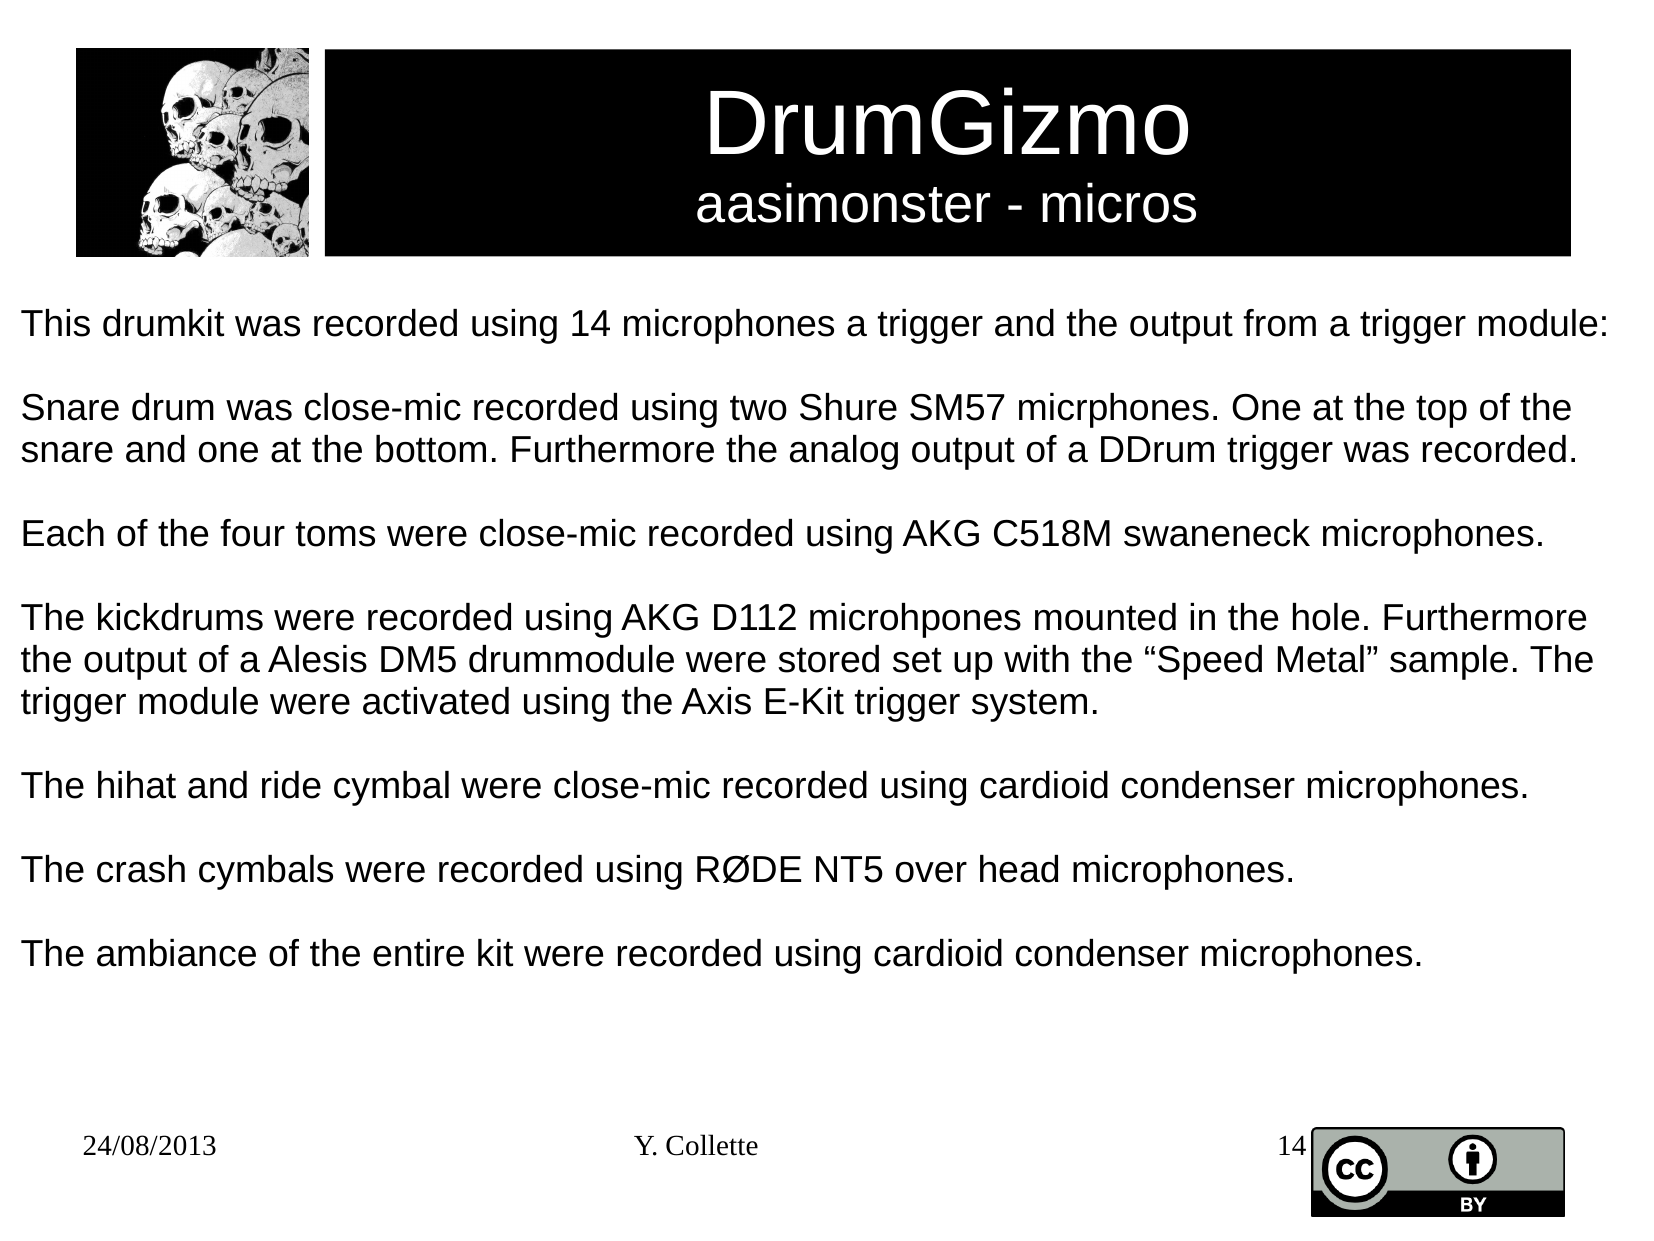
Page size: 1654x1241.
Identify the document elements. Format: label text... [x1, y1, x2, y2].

picture [1311, 1127, 1565, 1217]
text_box This drumkit was recorded using 14 microphones a trigger and the output from a trigger module: Snare drum was close-mic recorded using two Shure SM57 micrphones. One at the top of the snare and one at the bottom. Furthermore the analog output of a DDrum trigger was recorded. Each of the four toms were close-mic recorded using AKG C518M swaneneck microphones. The kickdrums were recorded using AKG D112 microhpones mounted in the hole. Furthermore the output of a Alesis DM5 drummodule were stored set up with the “Speed Metal” sample. The trigger module were activated using the Axis E-Kit trigger system. The hihat and ride cymbal were close-mic recorded using cardioid condenser microphones. The crash cymbals were recorded using RØDE NT5 over head microphones. The ambiance of the entire kit were recorded using cardioid condenser microphones. [5, 295, 1636, 1066]
picture [76, 48, 309, 257]
title DrumGizmo aasimonster - micros [324, 49, 1571, 257]
